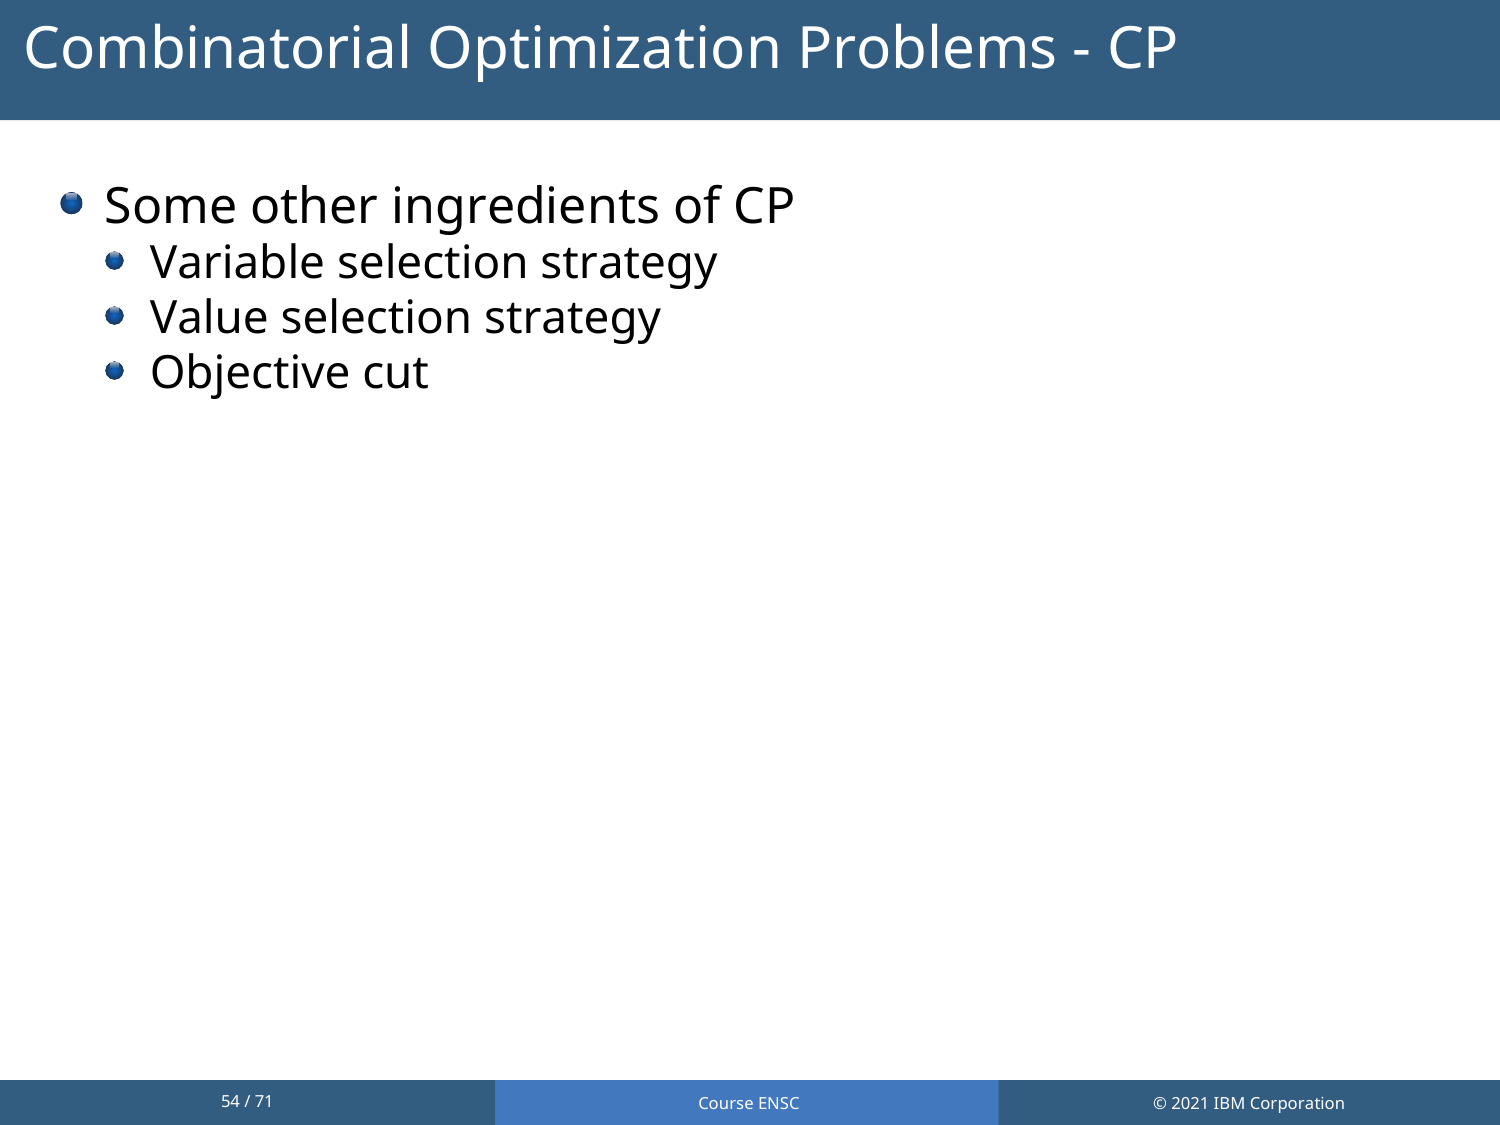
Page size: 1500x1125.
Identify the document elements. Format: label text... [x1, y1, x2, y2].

list Some other ingredients of CP Variable selection strategy Value selection strategy Objective cut [45, 165, 1441, 1036]
title Combinatorial Optimization Problems - CP [0, 0, 1500, 121]
